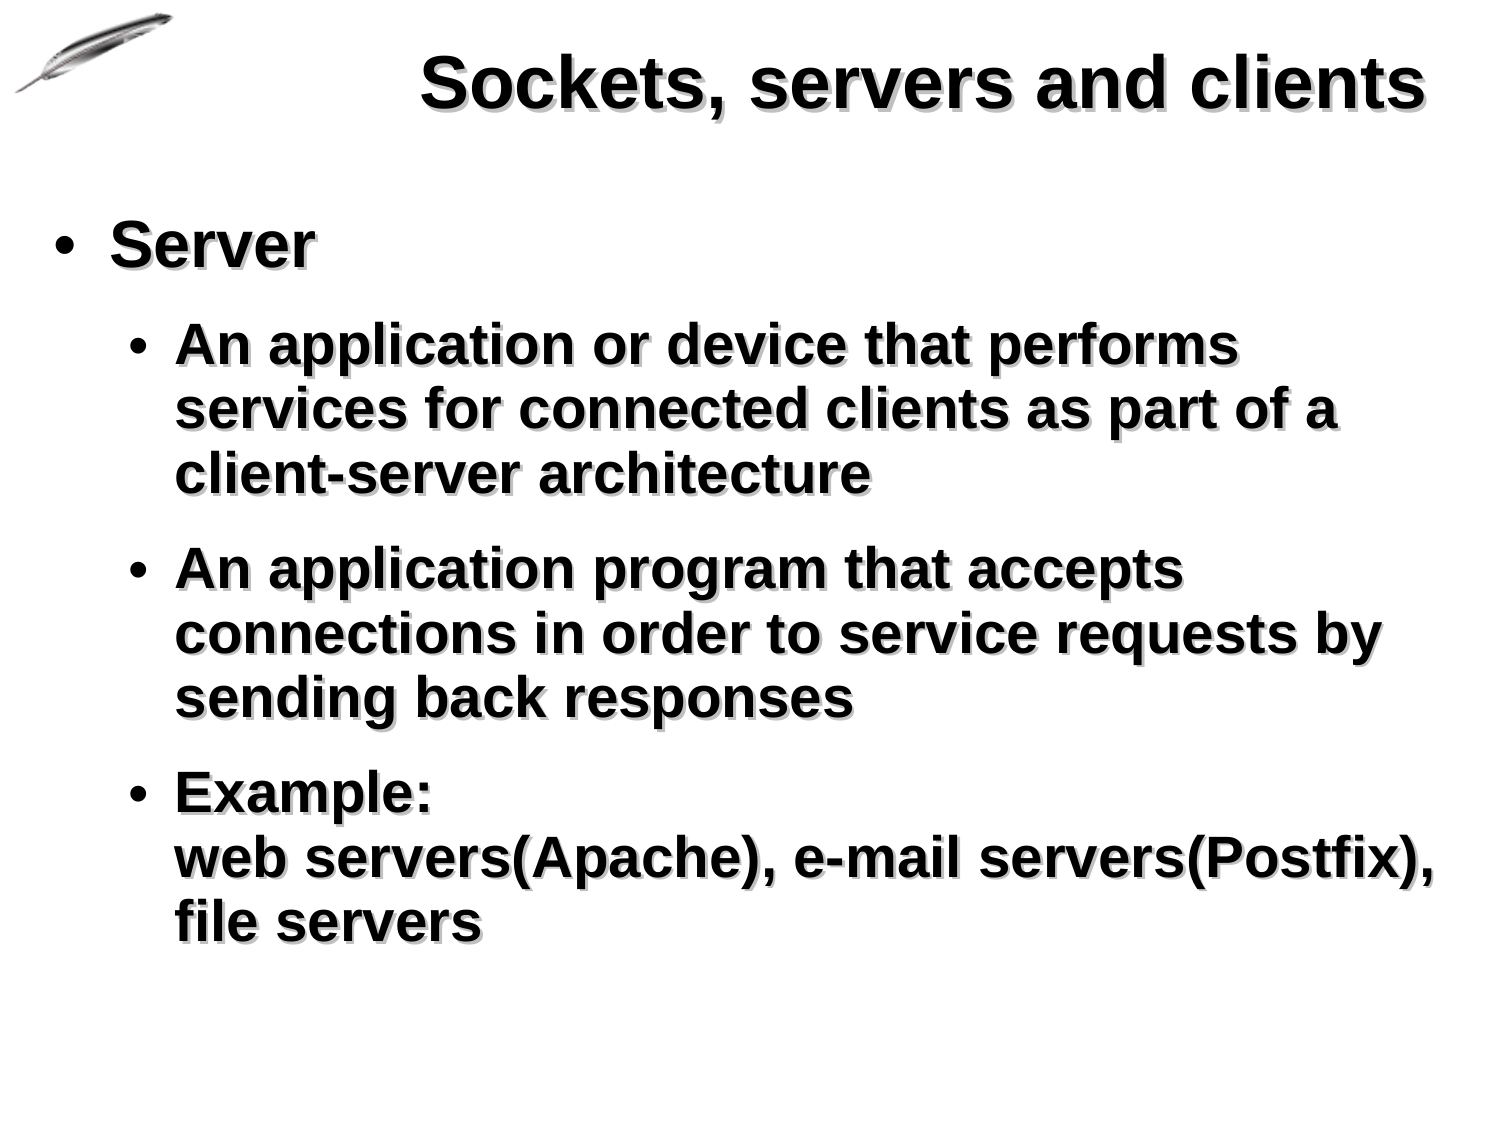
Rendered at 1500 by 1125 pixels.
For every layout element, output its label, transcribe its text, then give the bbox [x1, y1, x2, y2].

title Sockets, servers and clients [419, 0, 1459, 176]
list Server An application or device that performs services for connected clients as part of a client-server architecture An application program that accepts connections in order to service requests by sending back responses Example: web servers(Apache), e-mail servers(Postfix), file servers [53, 207, 1447, 1084]
picture [11, 11, 179, 95]
